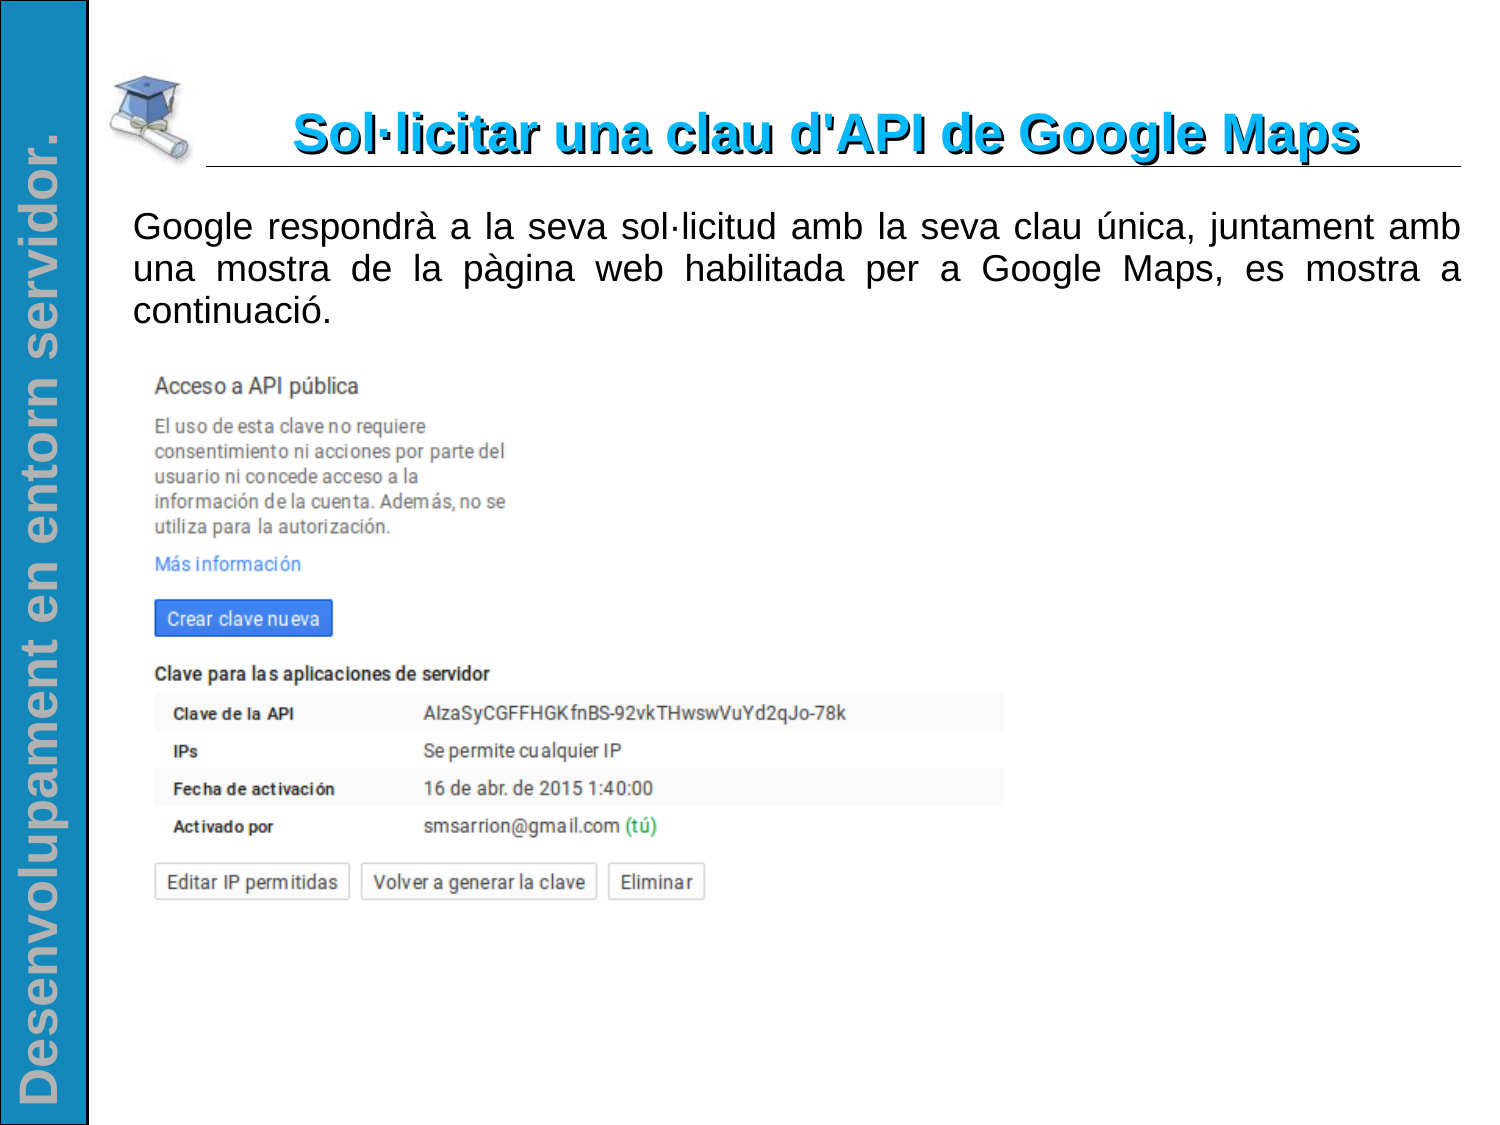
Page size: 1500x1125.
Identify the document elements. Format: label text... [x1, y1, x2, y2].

text_box Google respondrà a la seva sol·licitud amb la seva clau única, juntament amb una mostra de la pàgina web habilitada per a Google Maps, es mostra a continuació. [118, 197, 1477, 339]
picture [147, 366, 1004, 916]
picture [93, 61, 206, 174]
title Sol·licitar una clau d'API de Google Maps [206, 88, 1447, 178]
